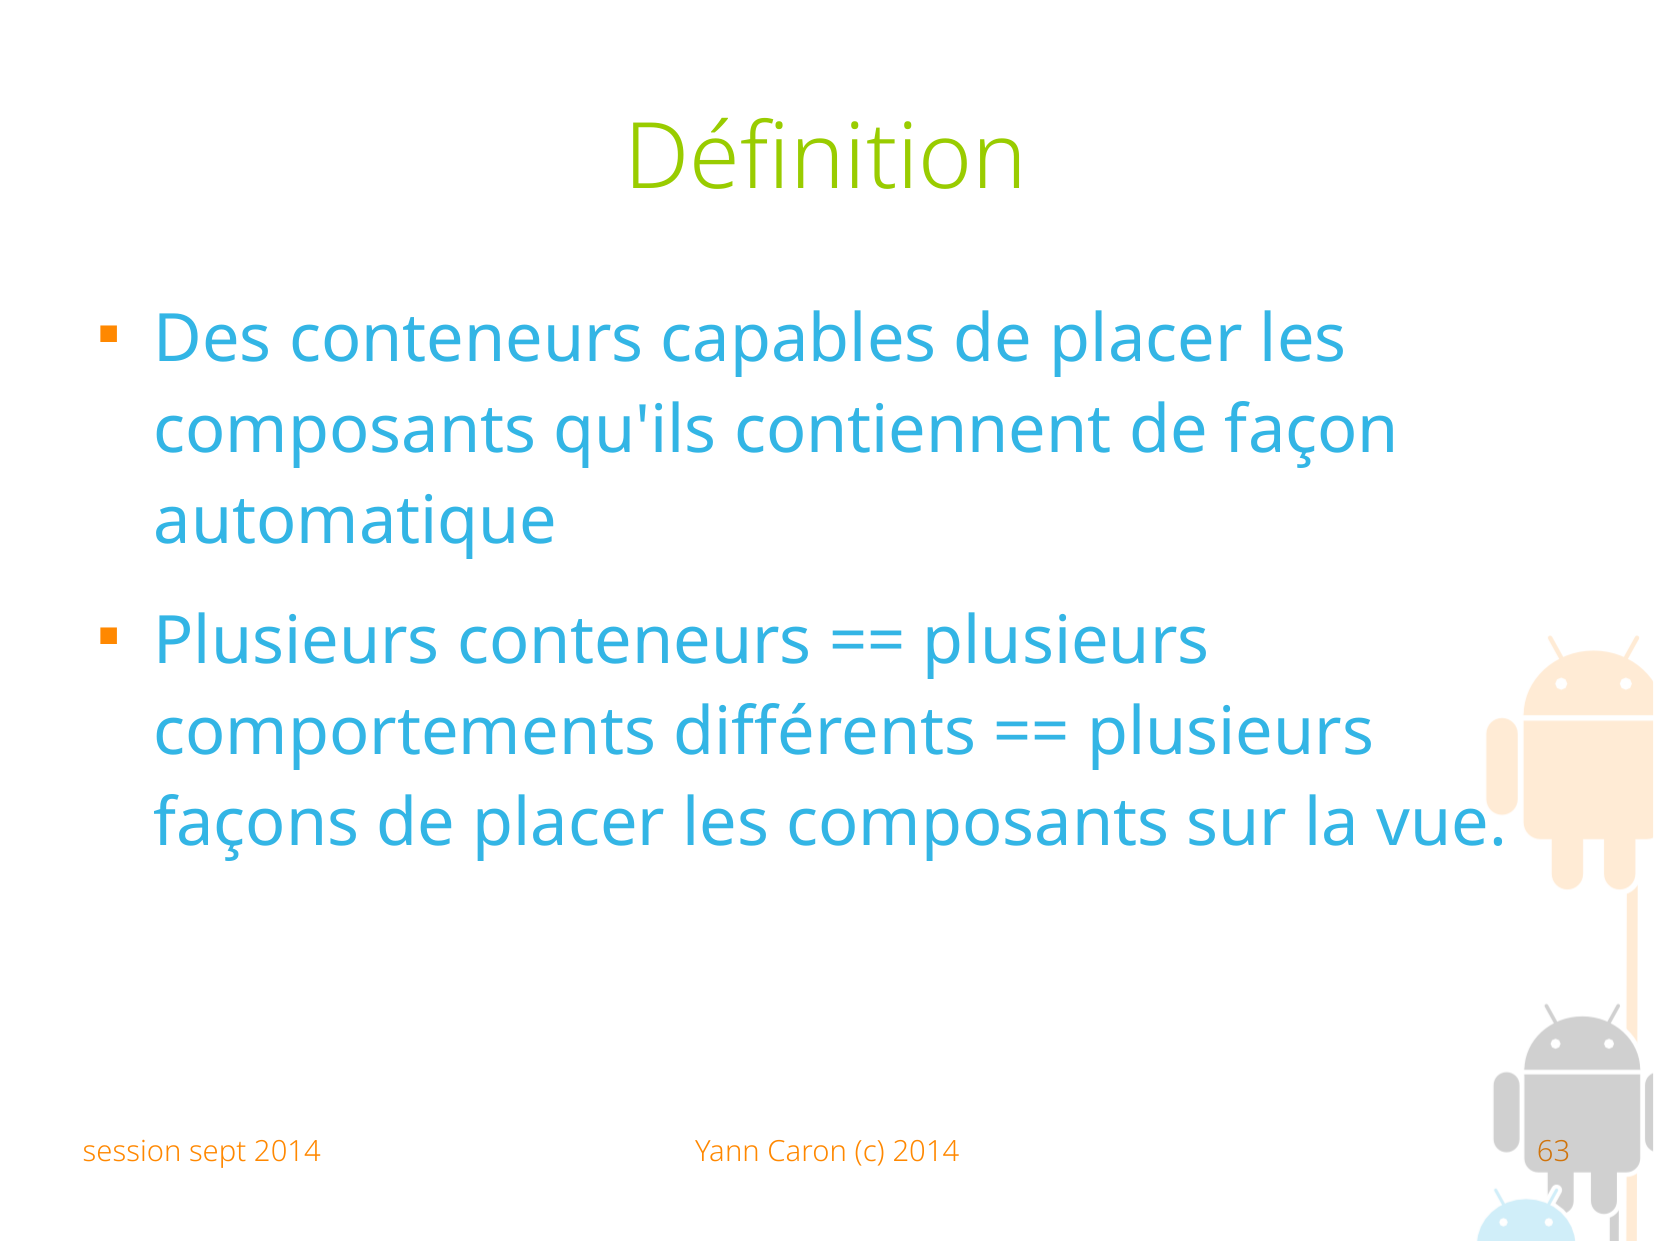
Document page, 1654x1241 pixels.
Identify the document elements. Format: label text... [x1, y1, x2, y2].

title Définition [82, 49, 1571, 257]
picture [240, 423, 1654, 1241]
list Des conteneurs capables de placer les composants qu'ils contiennent de façon automatique Plusieurs conteneurs == plusieurs comportements différents == plusieurs façons de placer les composants sur la vue. [82, 290, 1571, 1010]
